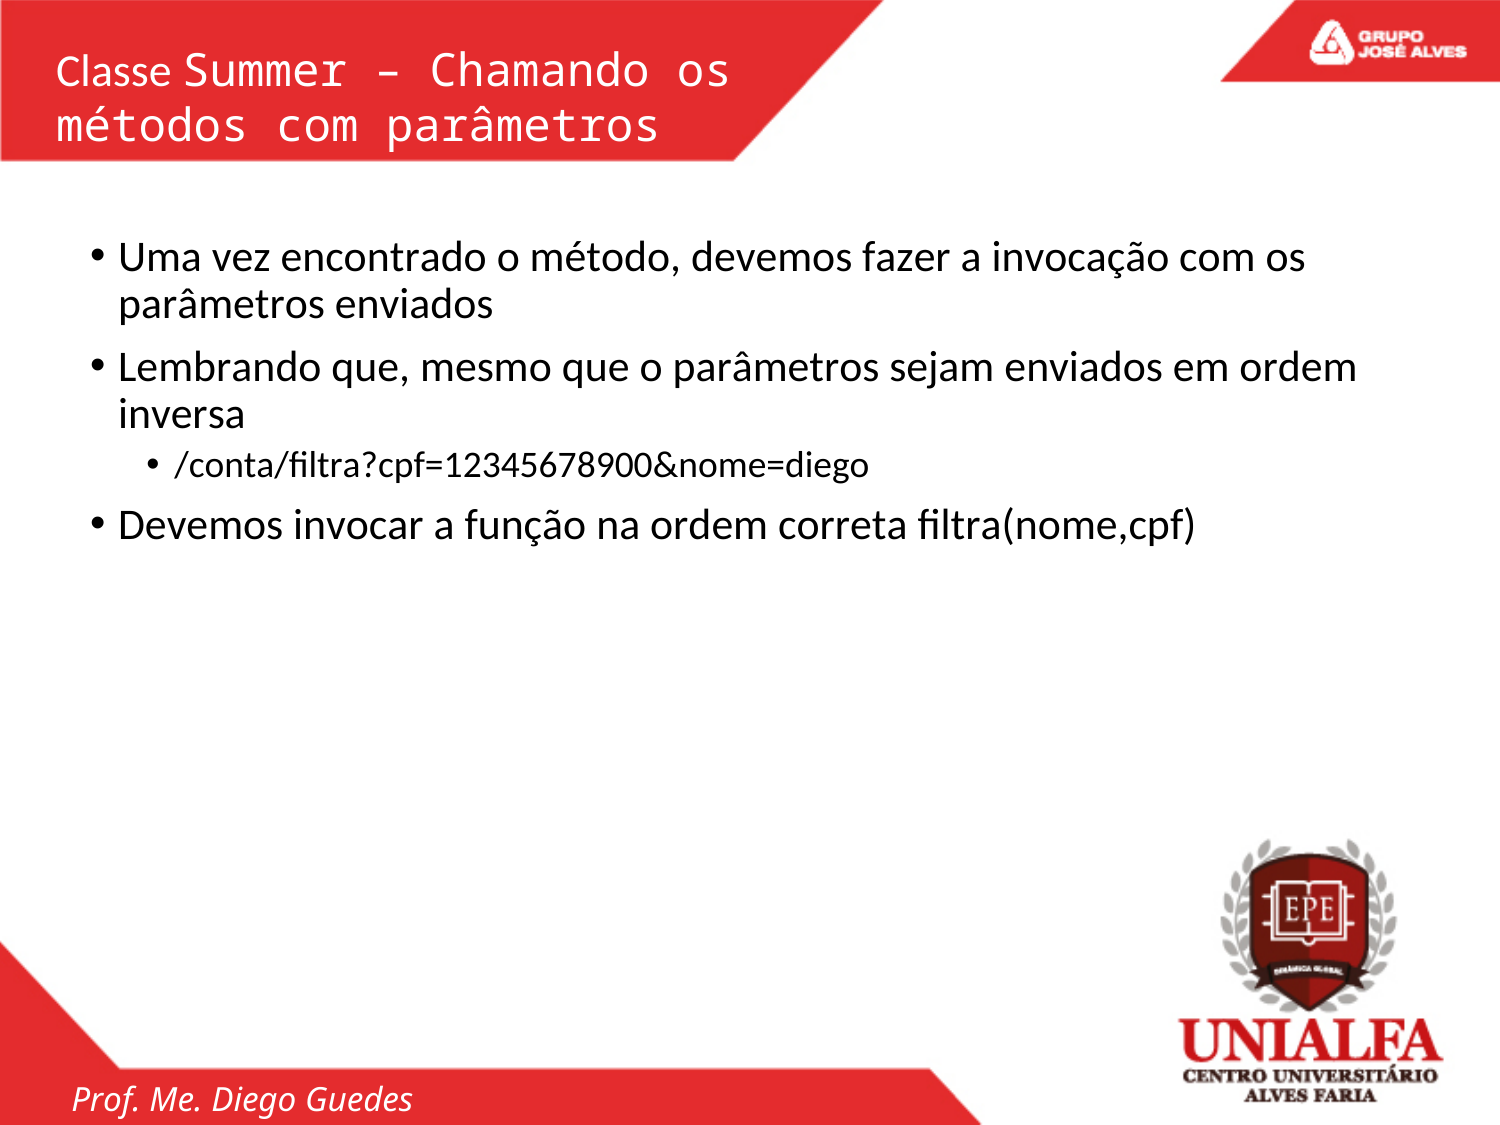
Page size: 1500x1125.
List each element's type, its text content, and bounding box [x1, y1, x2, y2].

text_box Prof. Me. Diego Guedes [56, 1070, 711, 1125]
picture [0, 0, 1500, 1125]
list Uma vez encontrado o método, devemos fazer a invocação com os parâmetros enviados Lembrando que, mesmo que o parâmetros sejam enviados em ordem inversa /conta/filtra?cpf=12345678900&nome=diego Devemos invocar a função na ordem correta filtra(nome,cpf) [75, 225, 1426, 933]
text_box Classe Summer – Chamando os métodos com parâmetros [41, 32, 771, 158]
